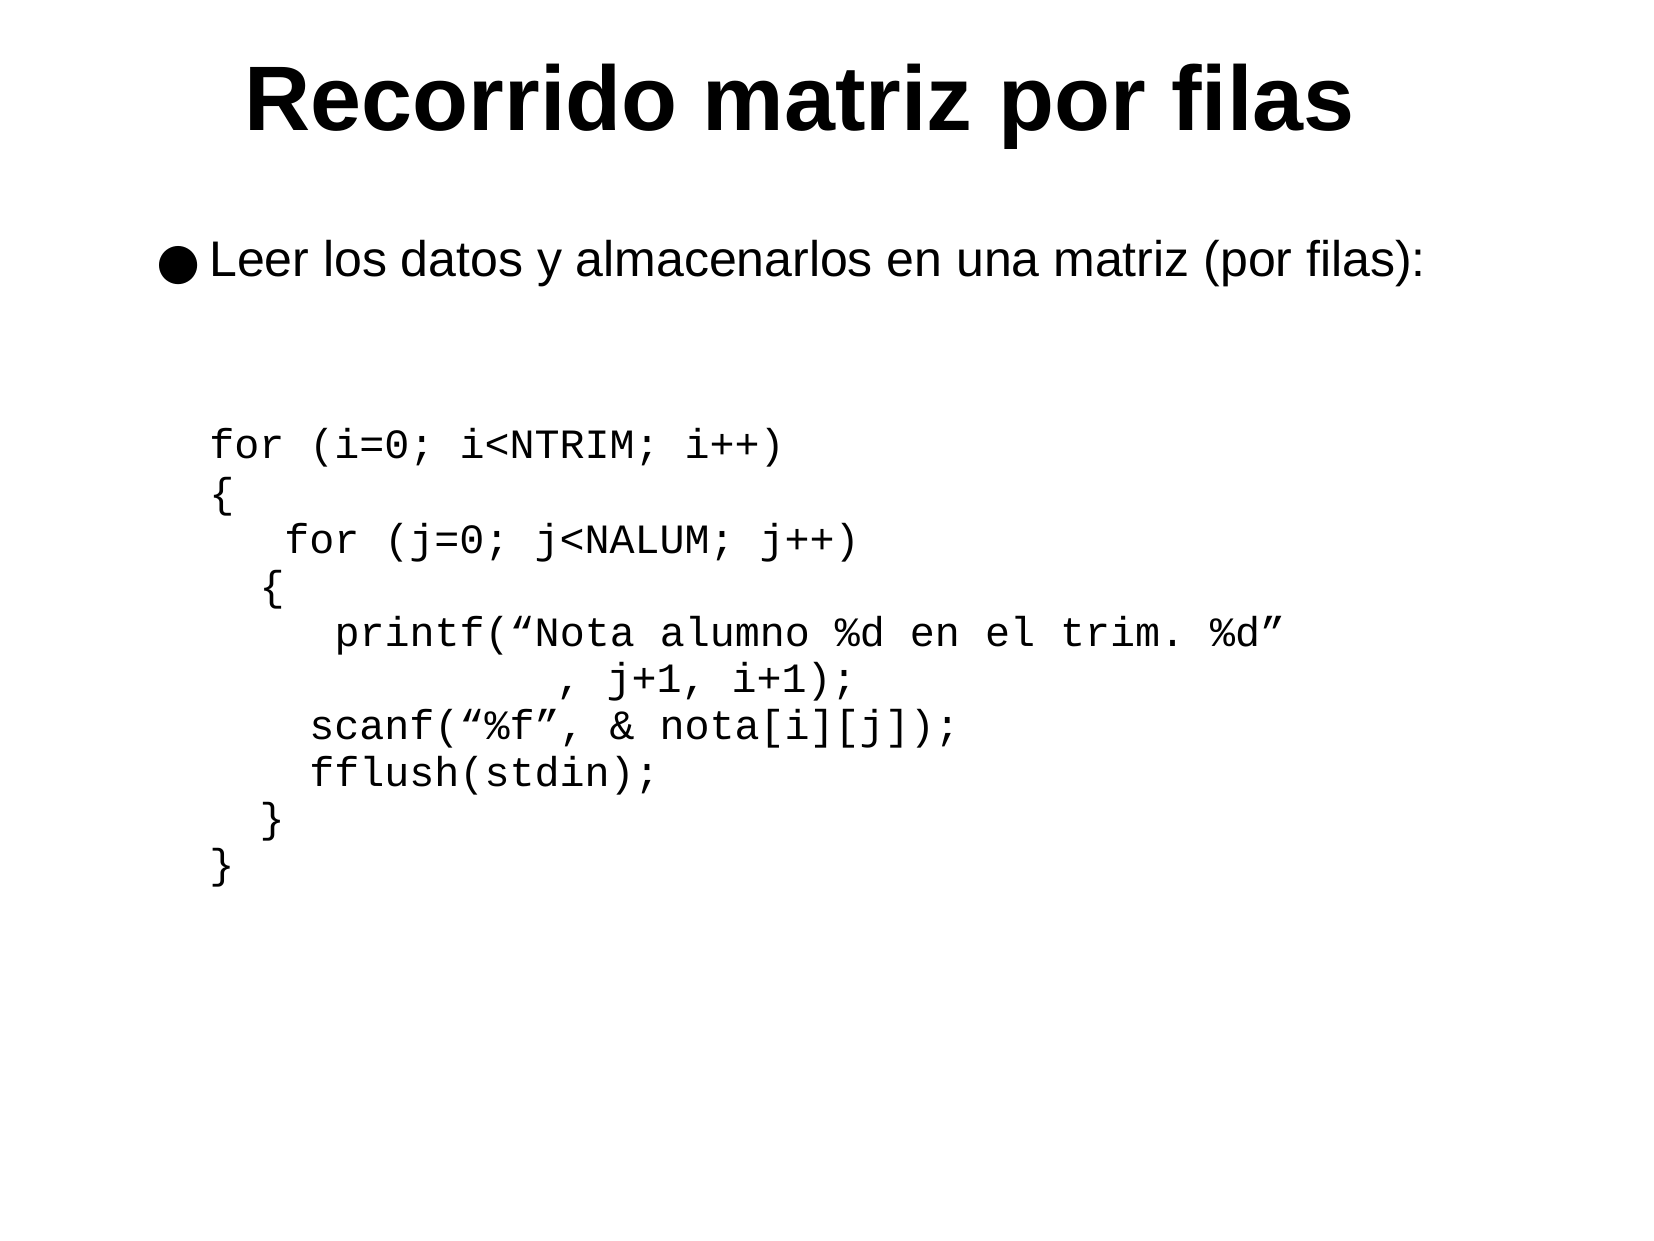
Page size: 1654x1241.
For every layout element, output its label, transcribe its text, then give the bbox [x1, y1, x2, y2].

text_box Recorrido matriz por filas [97, 24, 1504, 164]
text_box Leer los datos y almacenarlos en una matriz (por filas): for (i=0; i<NTRIM; i++) { for (j=0; j<NALUM; j++) { printf(“Nota alumno %d en el trim. %d” , j+1, i+1); scanf(“%f”, & nota[i][j]); fflush(stdin); } } [123, 218, 1569, 1162]
